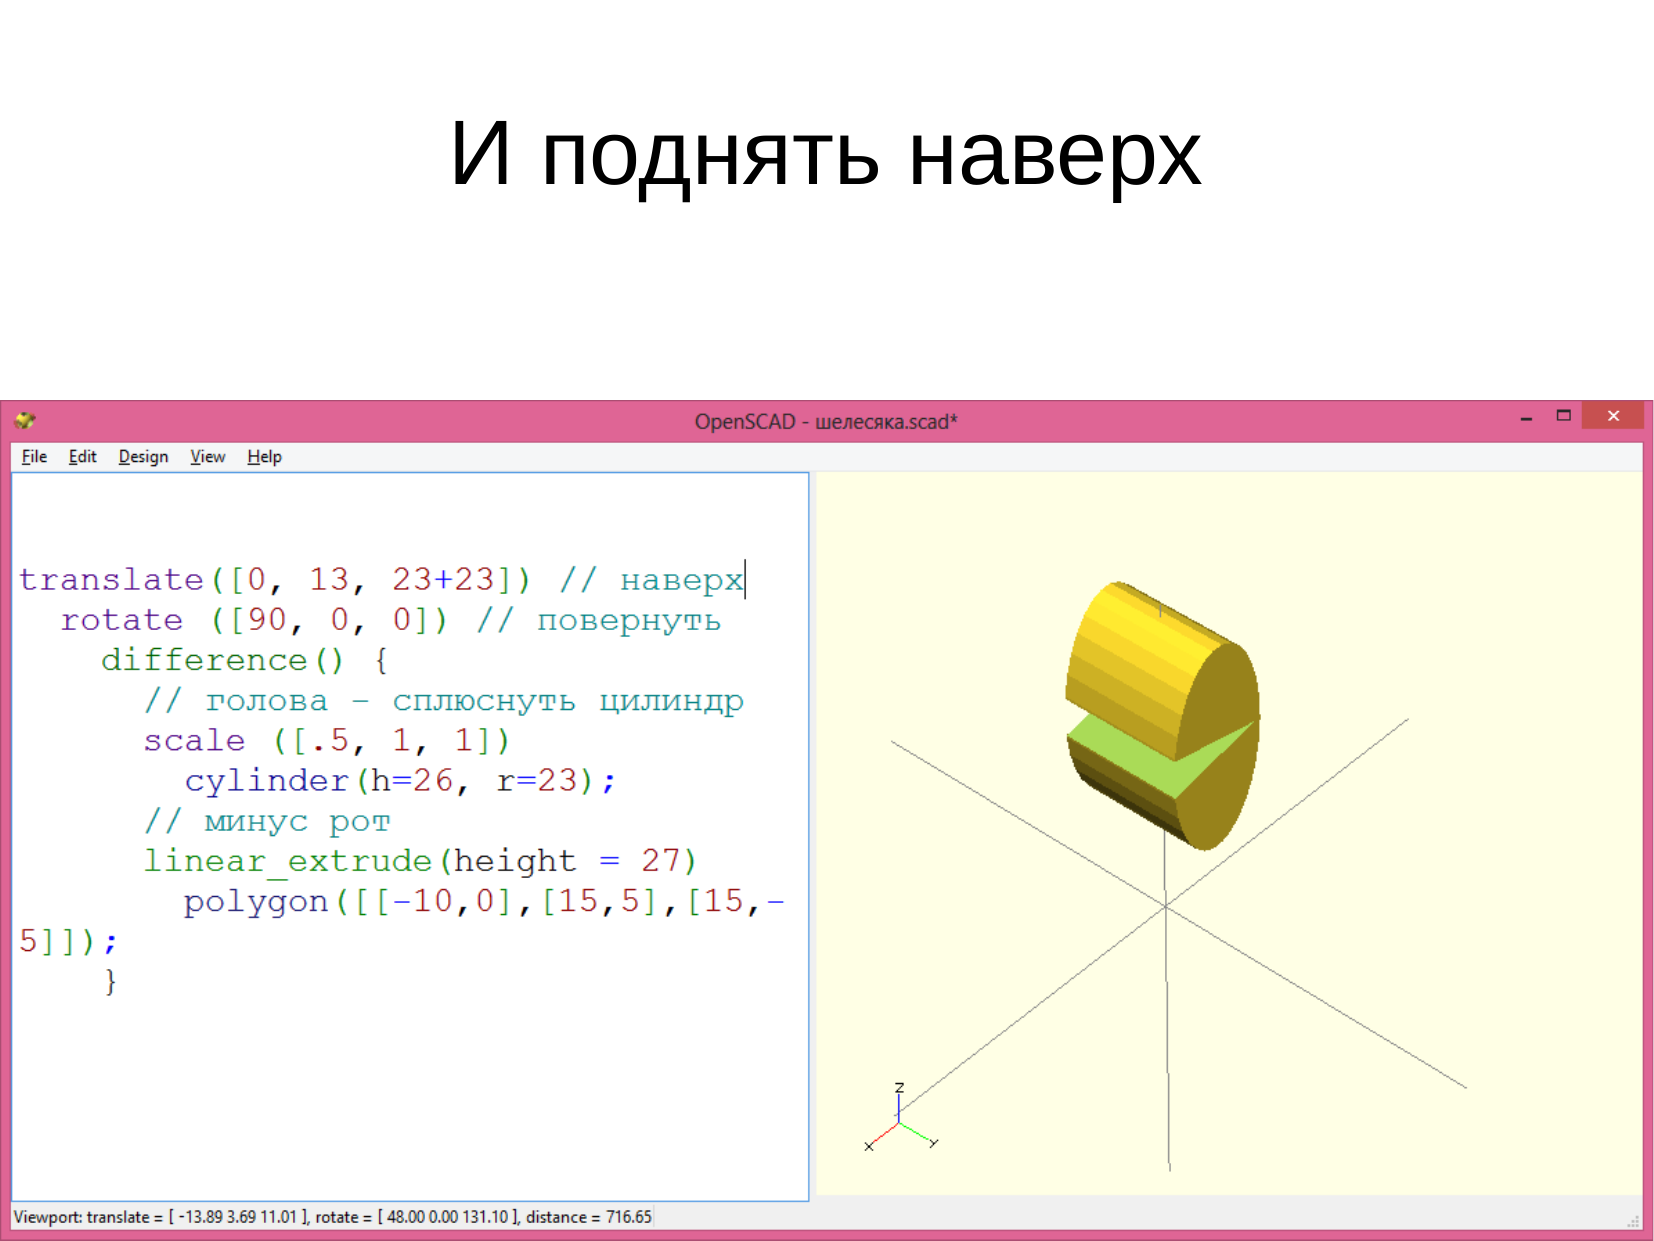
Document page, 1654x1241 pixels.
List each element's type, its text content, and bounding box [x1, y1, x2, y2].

title И поднять наверх [82, 49, 1571, 257]
picture [0, 400, 1654, 1241]
